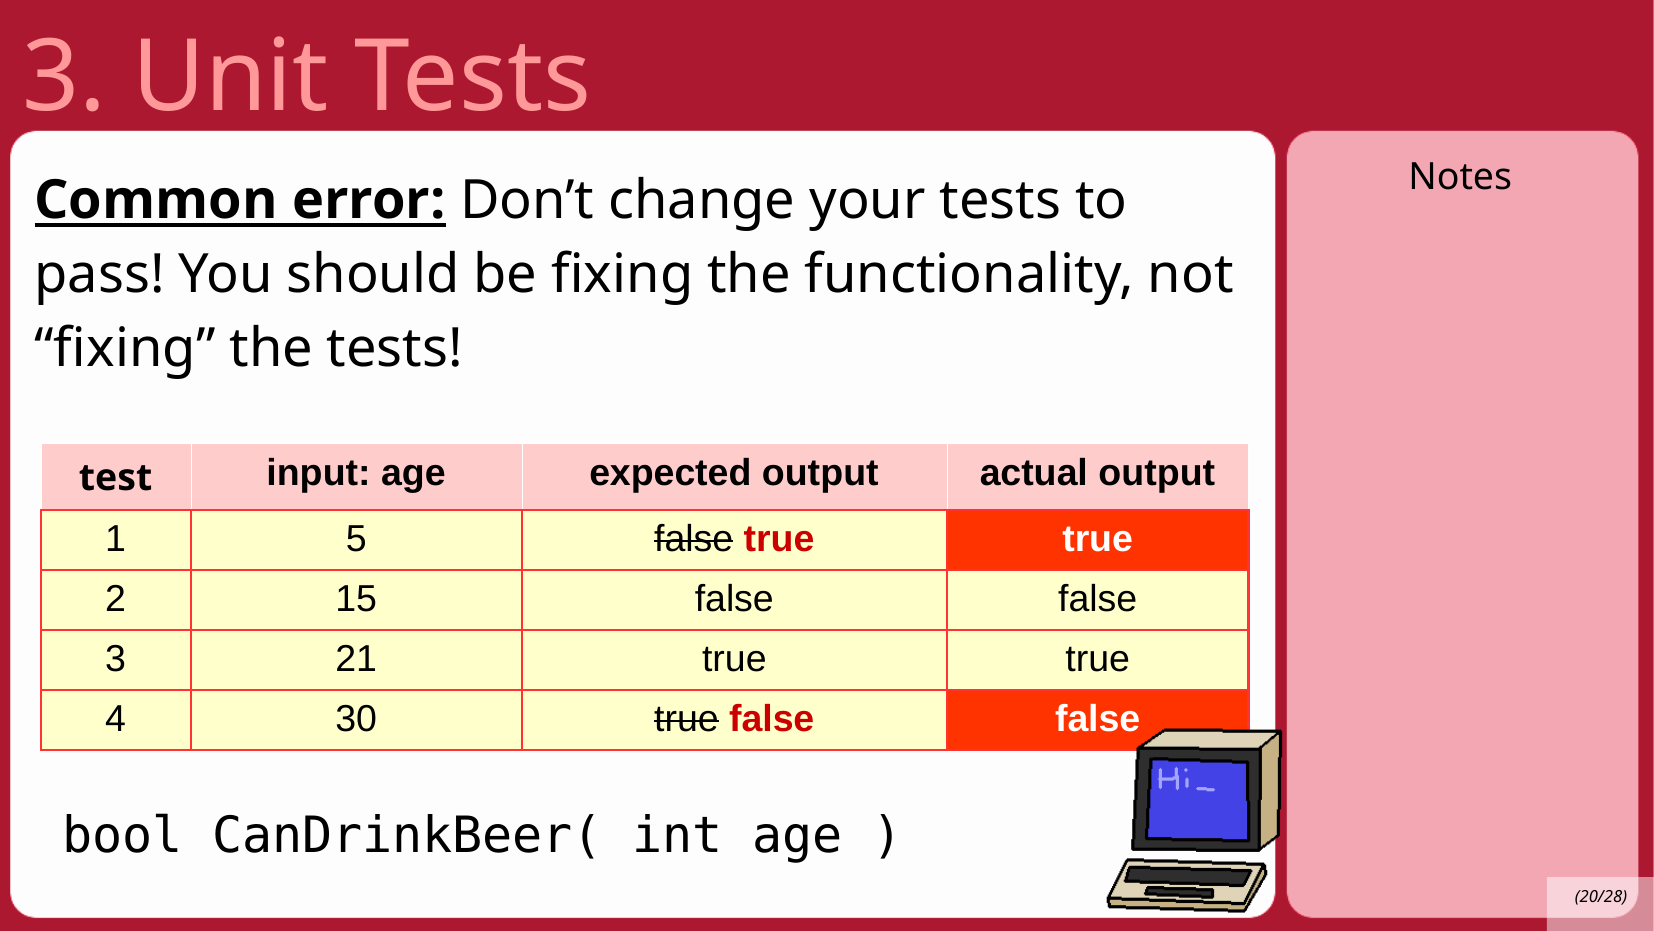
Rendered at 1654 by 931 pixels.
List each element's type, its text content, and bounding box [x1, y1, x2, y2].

table_header expected output [523, 444, 947, 509]
table_cell true [523, 631, 946, 689]
table_header test [42, 444, 191, 509]
text_box Notes [1290, 141, 1631, 199]
table_cell true [948, 631, 1247, 689]
table_cell false [523, 571, 946, 629]
table_cell 3 [42, 631, 190, 689]
table_cell 1 [42, 511, 190, 569]
table_header input: age [192, 444, 522, 509]
text_box Common error: Don’t change your tests to pass! You should be fixing the functionality, not “fixing” the tests! [34, 160, 1248, 648]
table_cell 5 [192, 511, 521, 569]
table_cell 21 [192, 631, 521, 689]
table_cell 30 [192, 691, 521, 749]
picture [0, 0, 1654, 931]
table_cell false [948, 691, 1247, 749]
text_box bool CanDrinkBeer( int age ) [62, 805, 932, 865]
table_header actual output [948, 444, 1248, 509]
title 3. Unit Tests [22, 7, 1511, 136]
table_cell 4 [42, 691, 190, 749]
table_cell true [948, 511, 1247, 569]
table_cell 15 [192, 571, 521, 629]
text_box (<number>/28) [1546, 877, 1654, 931]
table_cell true false [523, 691, 946, 749]
table_cell 2 [42, 571, 190, 629]
table_cell false [948, 571, 1247, 629]
table_cell false true [523, 511, 946, 569]
